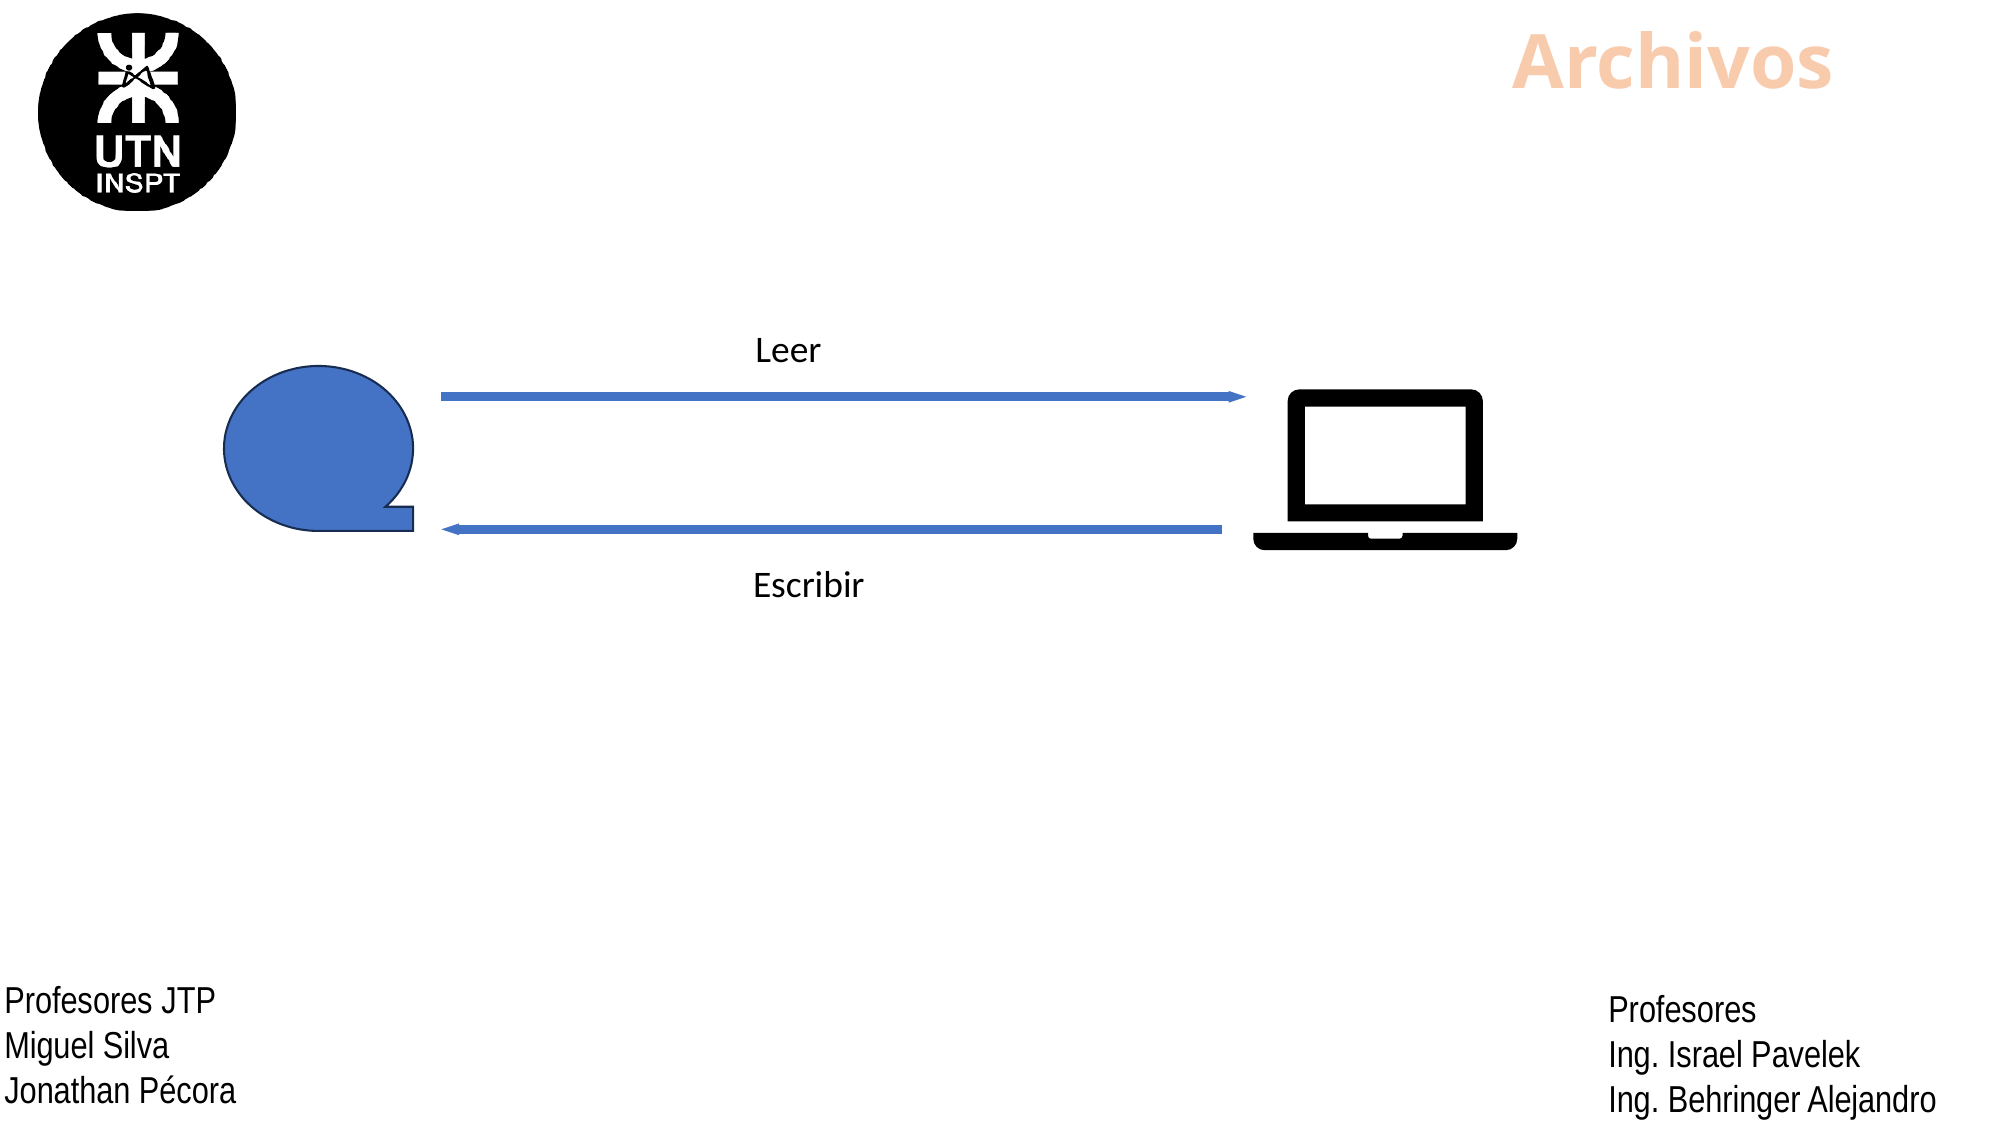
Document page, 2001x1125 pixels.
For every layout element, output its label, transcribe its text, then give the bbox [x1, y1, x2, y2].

text_box Archivos [1385, 0, 1962, 112]
text_box [223, 365, 414, 531]
picture [38, 13, 236, 211]
text_box Profesores Ing. Israel Pavelek Ing. Behringer Alejandro [1593, 977, 2000, 1125]
picture [1246, 330, 1525, 610]
text_box Leer [740, 317, 924, 378]
text_box Escribir [738, 552, 921, 614]
text_box Profesores JTP Miguel Silva Jonathan Pécora [0, 968, 414, 1120]
